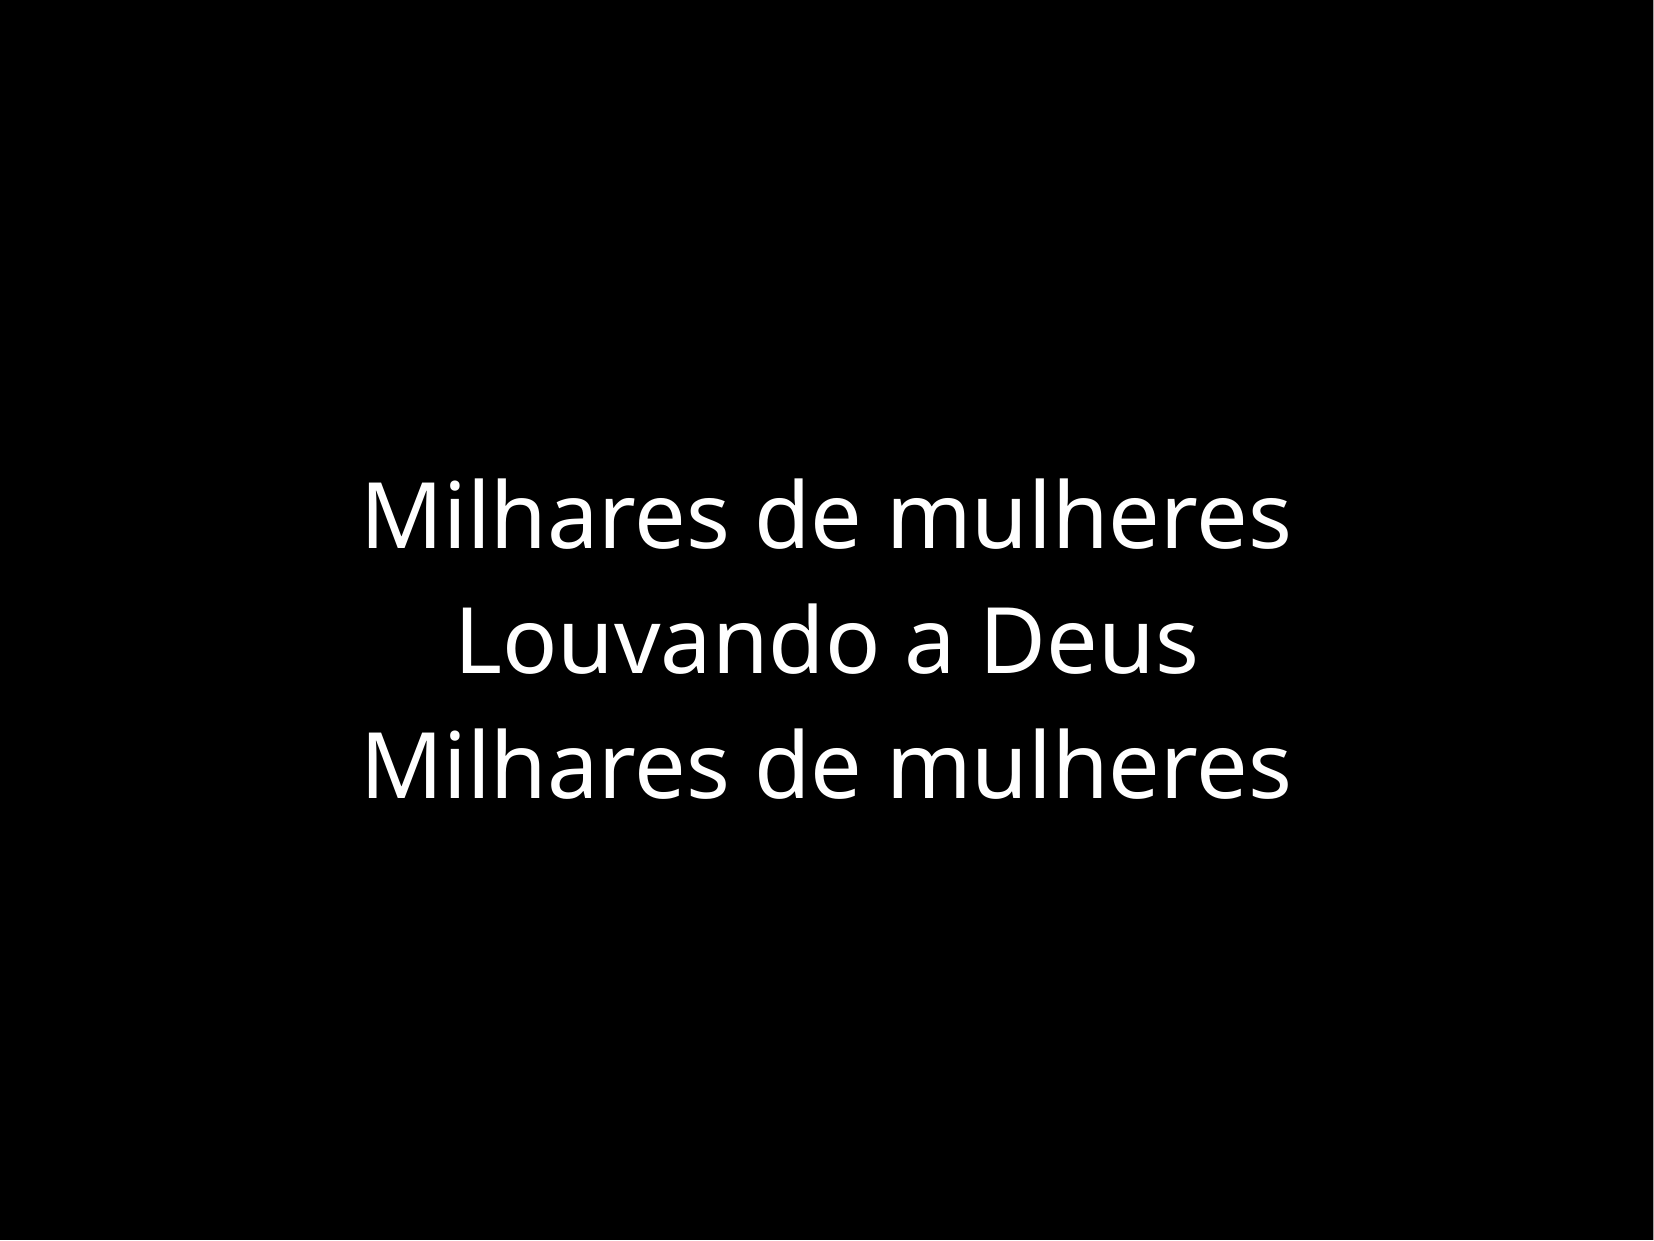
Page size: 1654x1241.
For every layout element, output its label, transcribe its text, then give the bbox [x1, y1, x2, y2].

title Milhares de mulheres Louvando a Deus Milhares de mulheres [82, 23, 1571, 1241]
